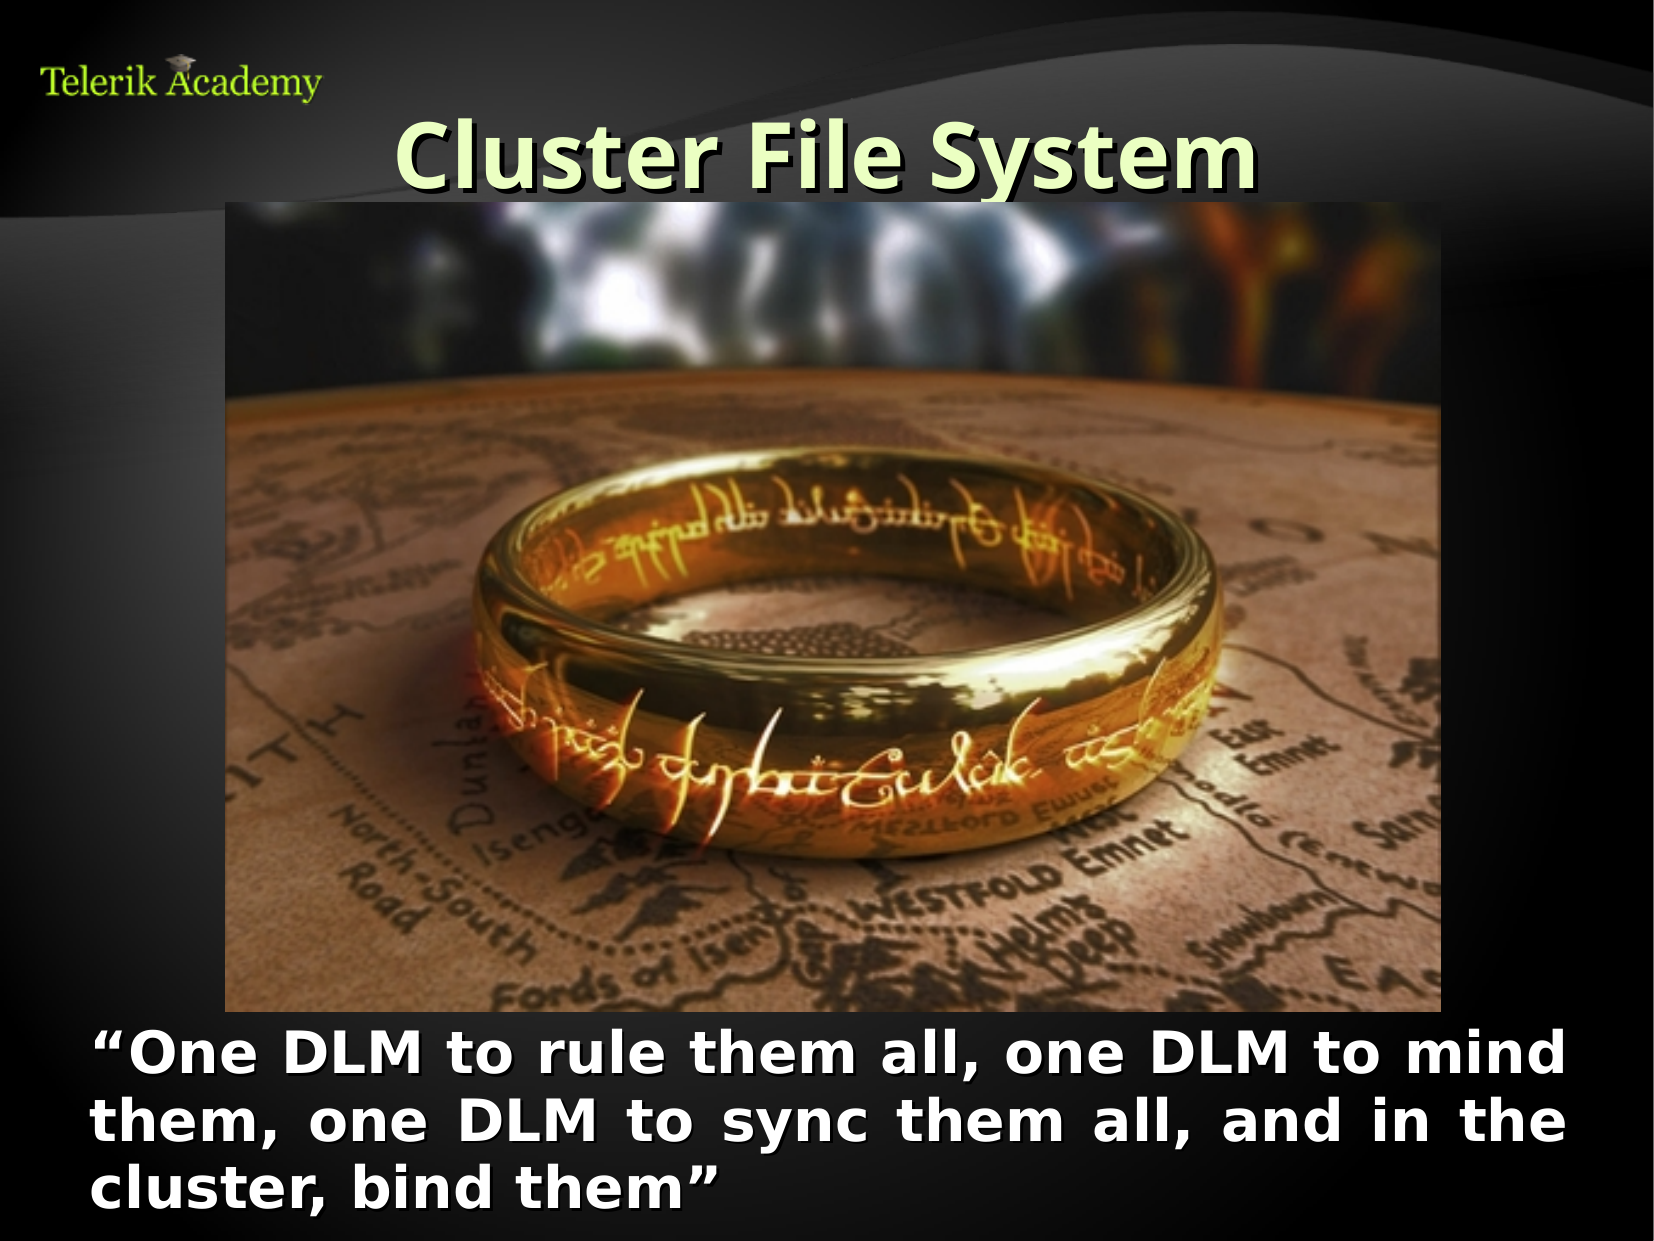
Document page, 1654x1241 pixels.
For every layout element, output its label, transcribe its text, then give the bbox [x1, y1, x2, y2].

picture [0, 0, 1654, 1241]
text_box “One DLM to rule them all, one DLM to mind them, one DLM to sync them all, and in the cluster, bind them” [75, 1011, 1621, 1231]
title Cluster File System [82, 49, 1571, 257]
